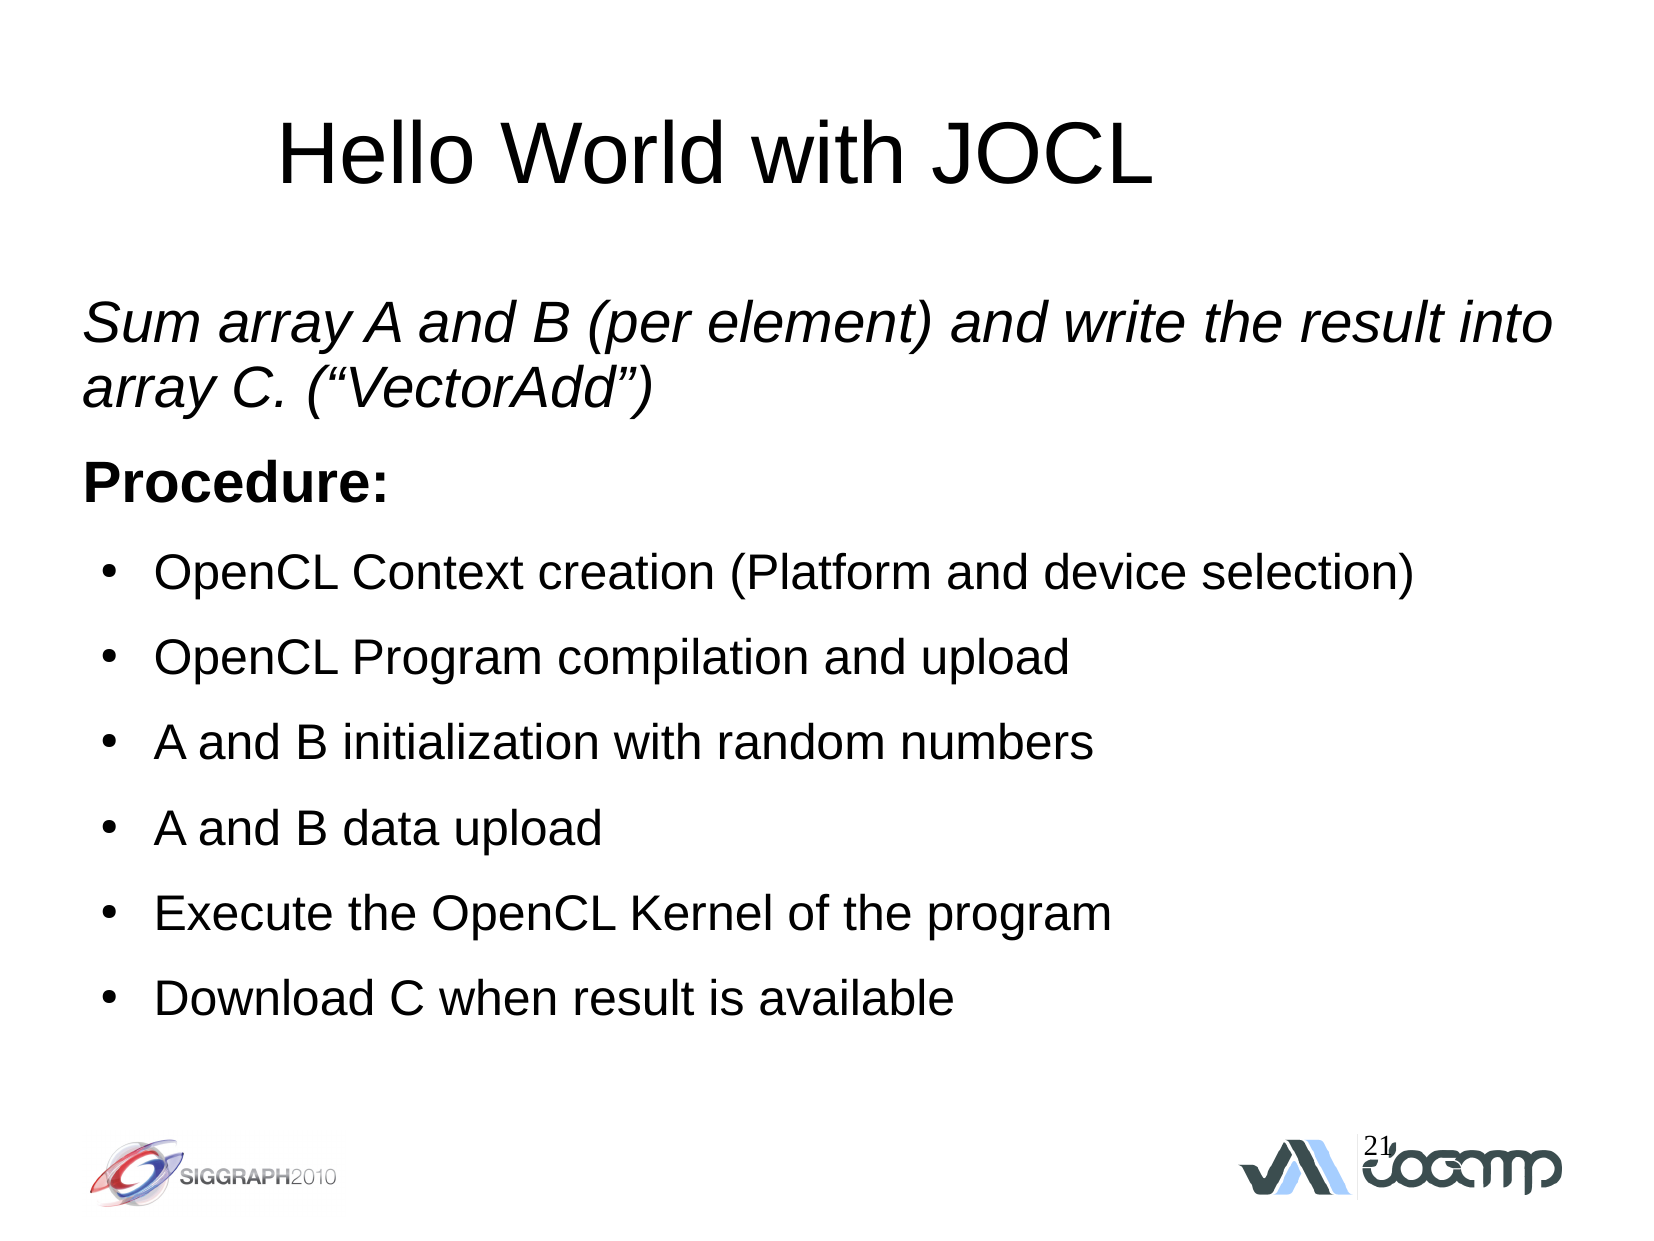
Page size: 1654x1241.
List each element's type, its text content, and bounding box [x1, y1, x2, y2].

title Hello World with JOCL [82, 56, 1351, 250]
picture [1237, 1134, 1562, 1200]
list Sum array A and B (per element) and write the result into array C. (“VectorAdd”) Procedure: OpenCL Context creation (Platform and device selection) OpenCL Program compilation and upload A and B initialization with random numbers A and B data upload Execute the OpenCL Kernel of the program Download C when result is available [82, 290, 1571, 1109]
picture [82, 1130, 346, 1217]
